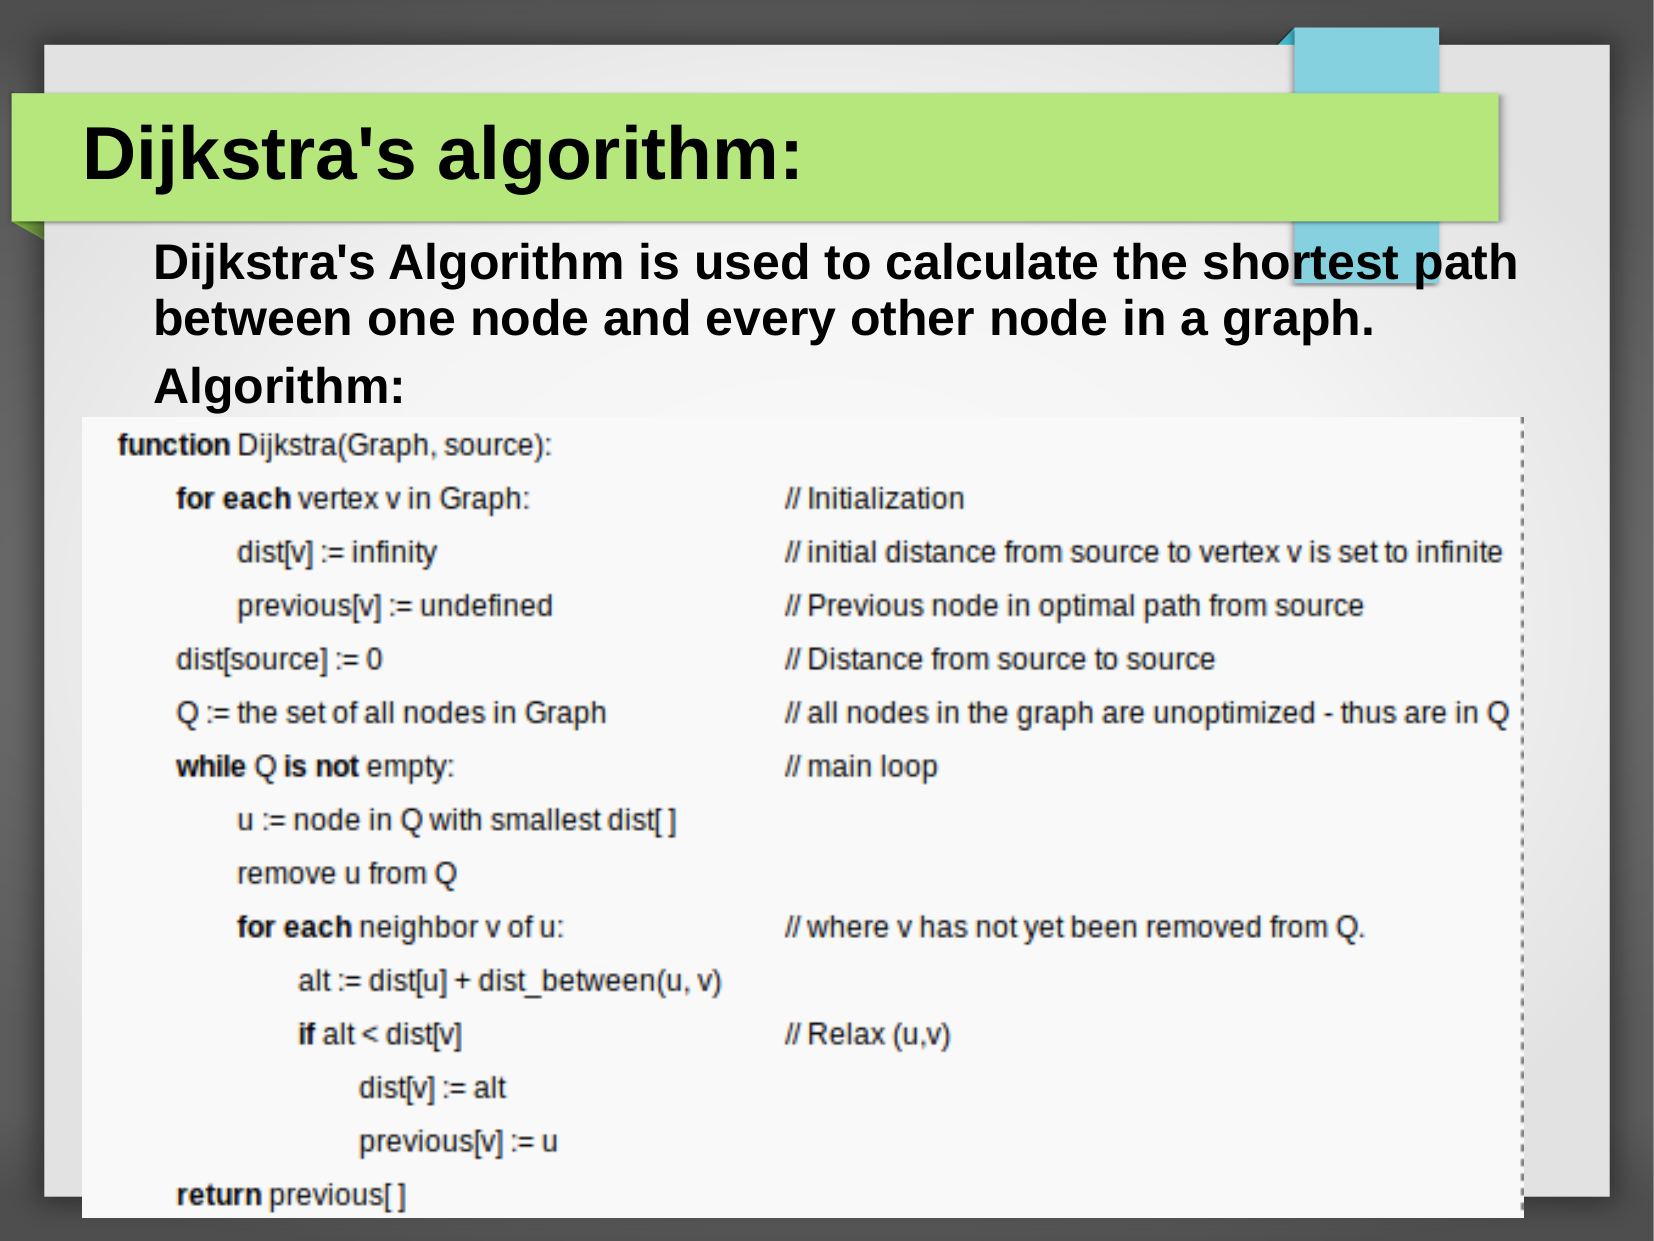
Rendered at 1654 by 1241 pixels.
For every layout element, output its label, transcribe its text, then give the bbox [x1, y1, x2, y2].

list Dijkstra's Algorithm is used to calculate the shortest path between one node and every other node in a graph. Algorithm: [82, 234, 1571, 954]
title Dijkstra's algorithm: [82, 94, 1264, 213]
picture [0, 0, 1654, 1241]
